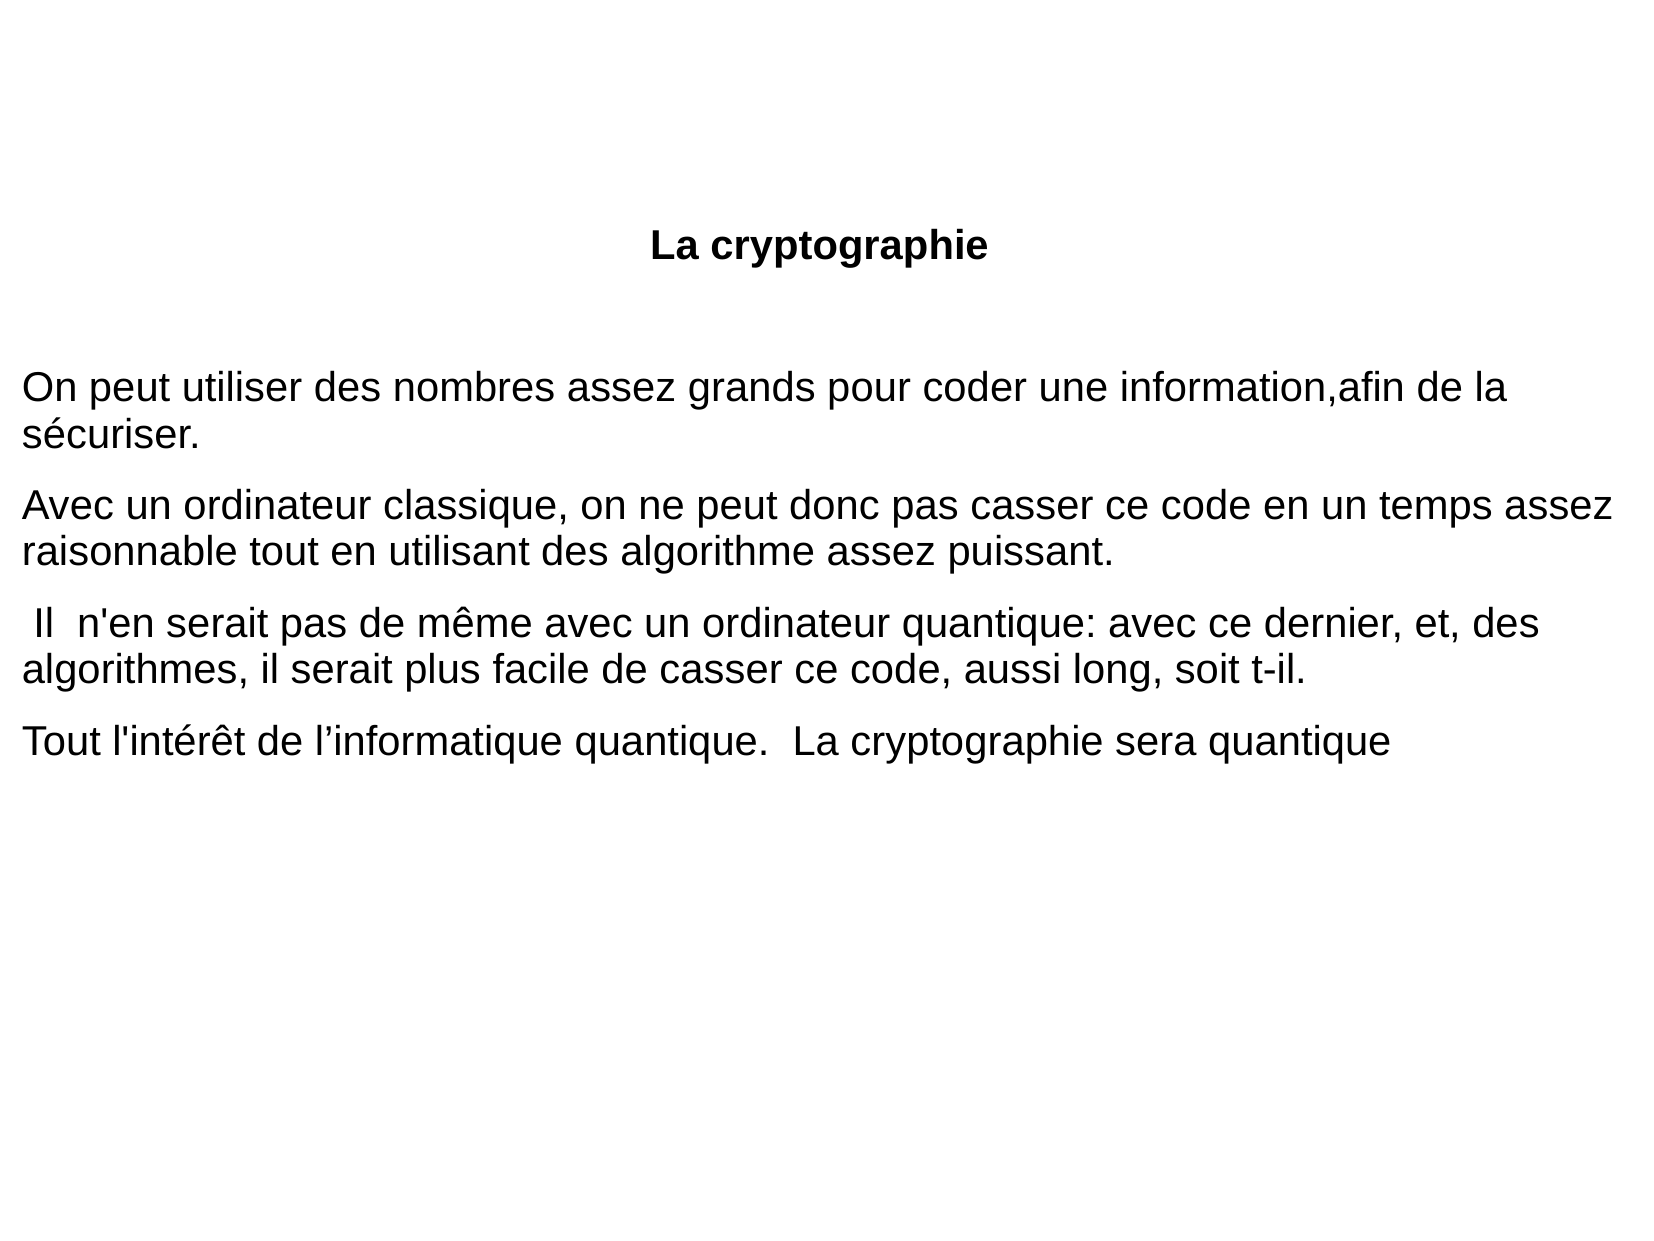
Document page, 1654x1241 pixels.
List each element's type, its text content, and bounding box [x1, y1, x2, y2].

text_box La cryptographie On peut utiliser des nombres assez grands pour coder une information,afin de la sécuriser. Avec un ordinateur classique, on ne peut donc pas casser ce code en un temps assez raisonnable tout en utilisant des algorithme assez puissant. Il n'en serait pas de même avec un ordinateur quantique: avec ce dernier, et, des algorithmes, il serait plus facile de casser ce code, aussi long, soit t-il. Tout l'intérêt de l’informatique quantique. La cryptographie sera quantique [7, 213, 1654, 772]
